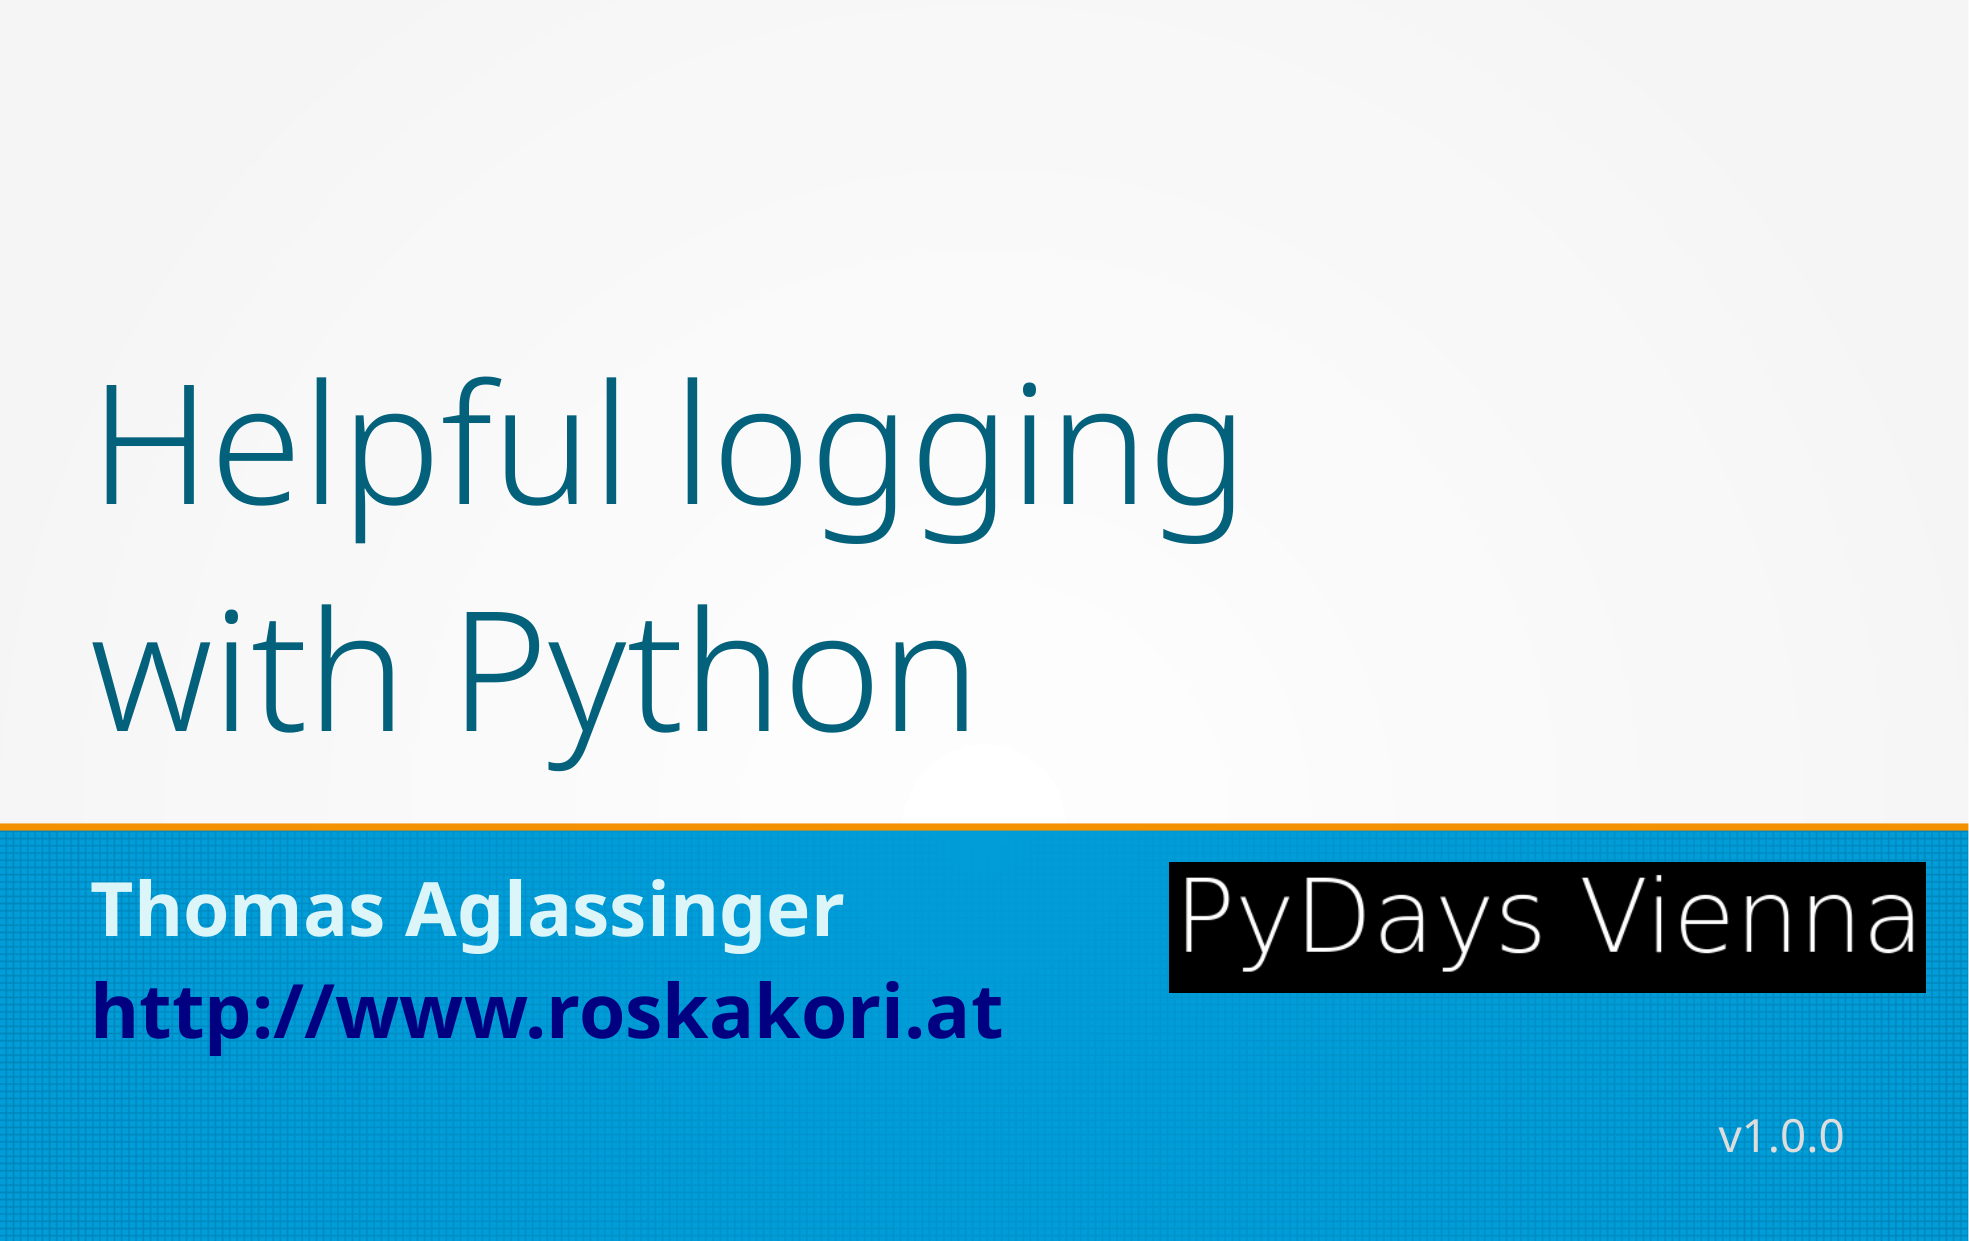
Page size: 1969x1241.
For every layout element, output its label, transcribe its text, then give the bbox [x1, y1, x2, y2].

subtitle Thomas Aglassinger http://www.roskakori.at [90, 855, 1861, 1111]
text_box v1.0.0 [1712, 1075, 1897, 1194]
title Helpful logging with Python [90, 49, 1862, 781]
picture [1170, 863, 1925, 992]
picture [0, 0, 1969, 830]
